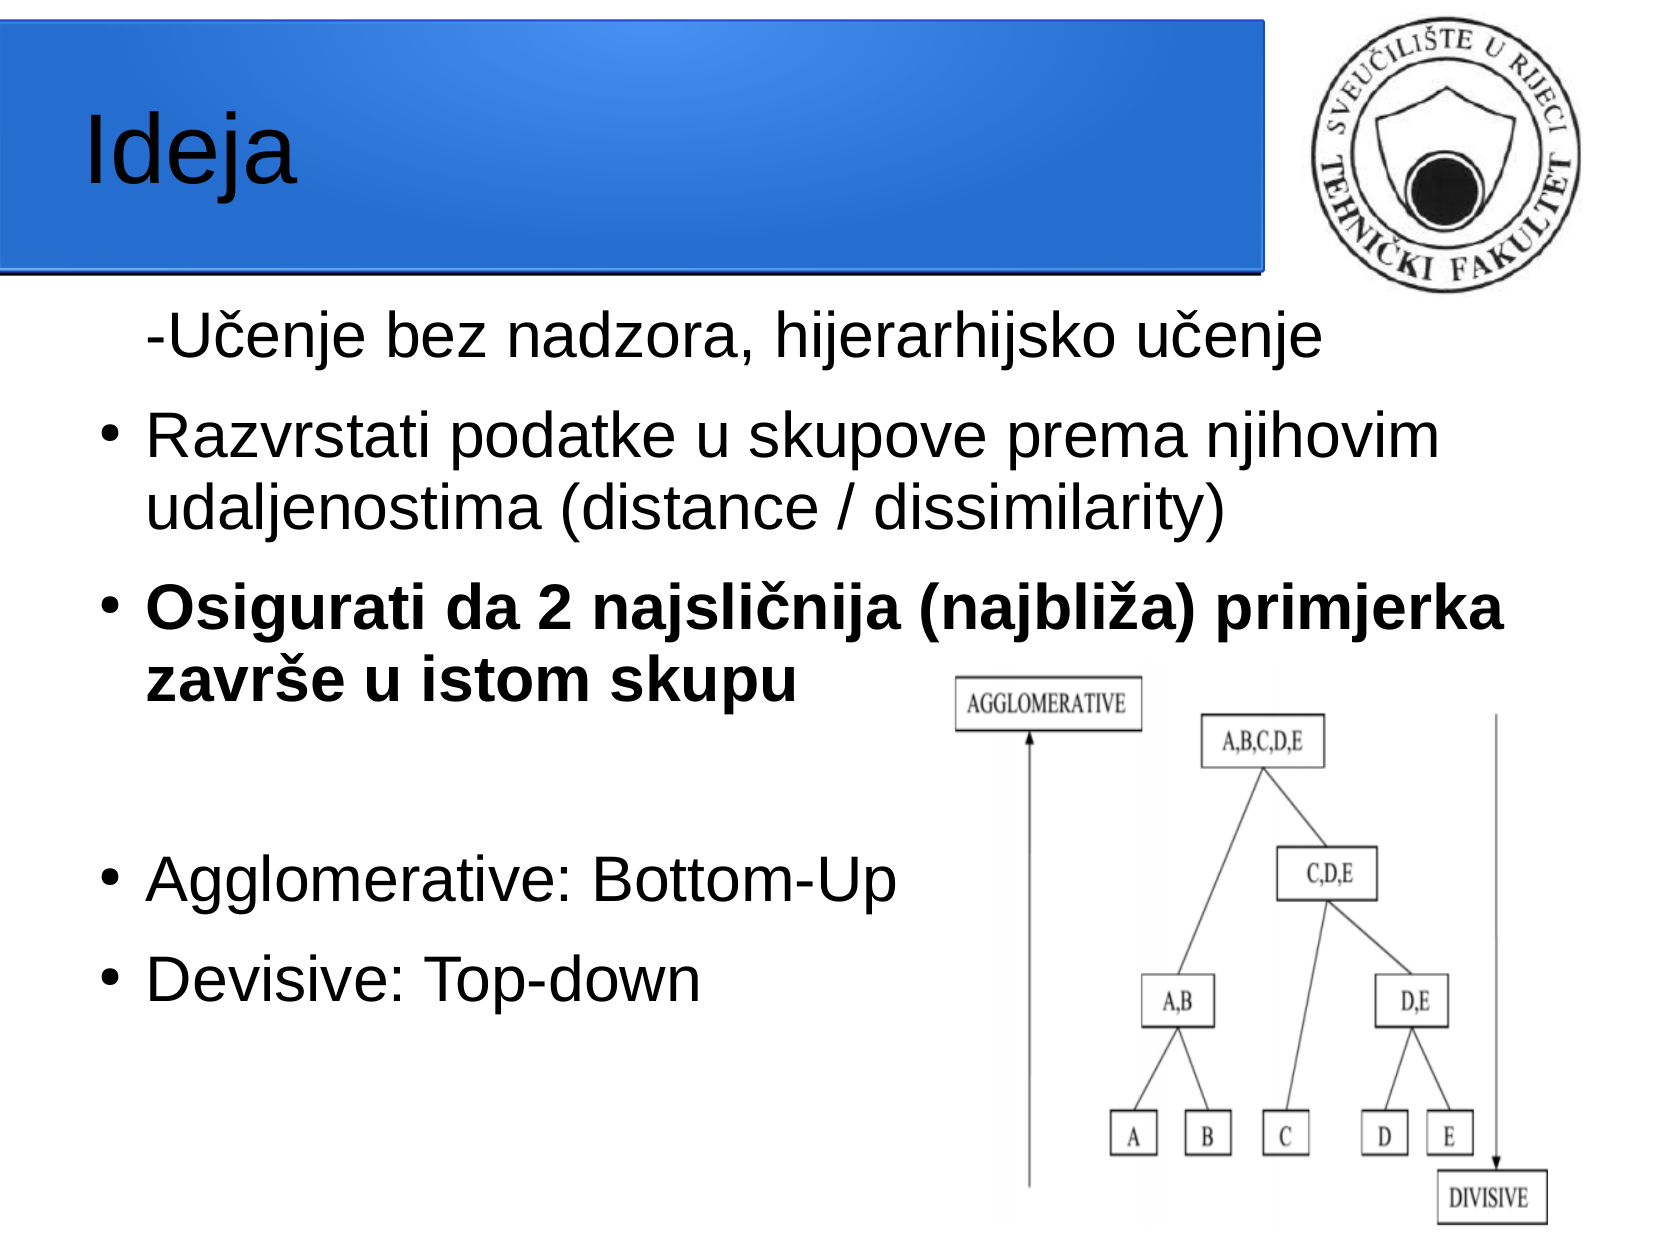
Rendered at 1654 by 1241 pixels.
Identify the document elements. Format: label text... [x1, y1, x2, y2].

title Ideja [82, 47, 1235, 252]
picture [1277, 0, 1617, 298]
list -Učenje bez nadzora, hijerarhijsko učenje Razvrstati podatke u skupove prema njihovim udaljenostima (distance / dissimilarity) Osigurati da 2 najsličnija (najbliža) primjerka završe u istom skupu Agglomerative: Bottom-Up Devisive: Top-down [82, 299, 1571, 1019]
picture [944, 661, 1548, 1229]
